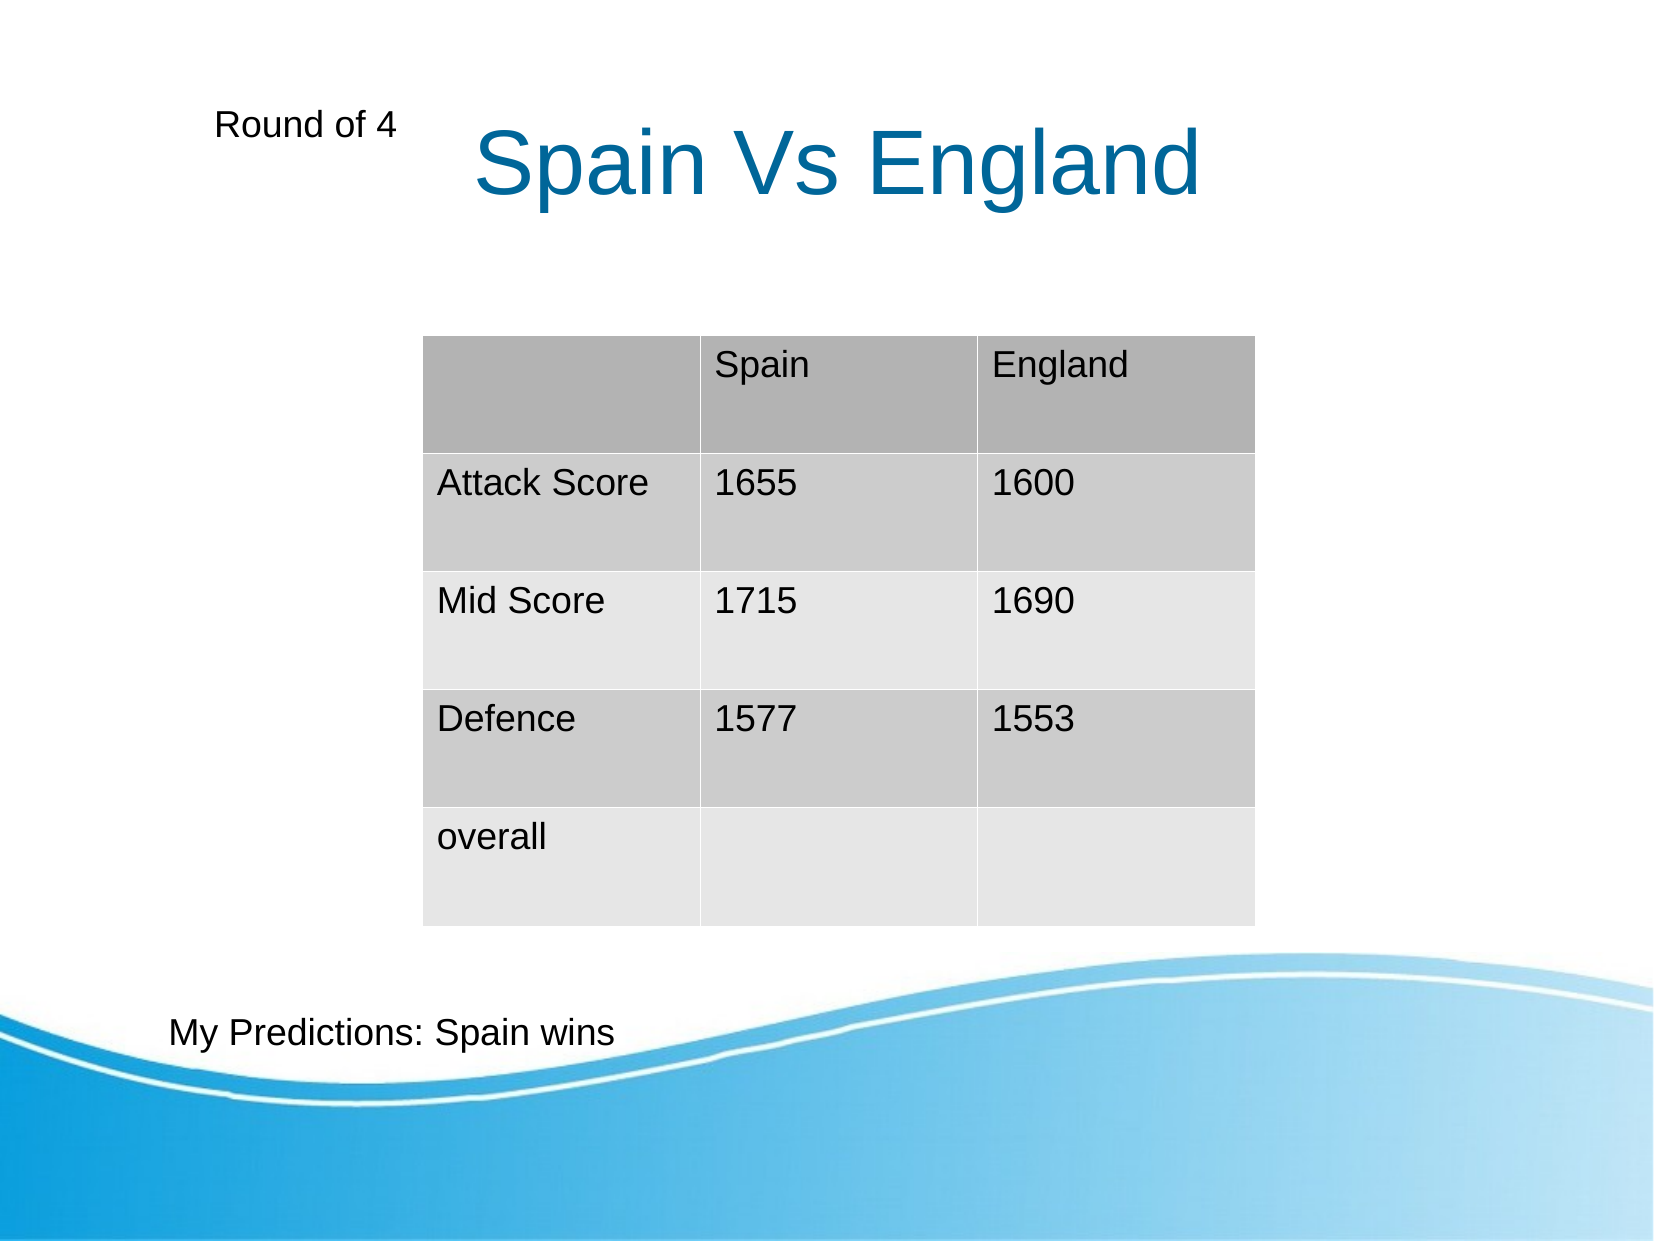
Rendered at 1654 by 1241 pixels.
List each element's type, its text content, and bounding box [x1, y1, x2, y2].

title Spain Vs England [94, 59, 1583, 267]
table_cell 1715 [701, 572, 977, 689]
table_cell 1577 [701, 690, 977, 807]
text_box Round of 4 [199, 96, 413, 147]
table_cell 1655 [701, 454, 977, 571]
table_cell Mid Score [423, 572, 700, 689]
table_header Spain [701, 336, 977, 453]
table_cell 1690 [978, 572, 1255, 689]
table_header England [978, 336, 1255, 453]
table_cell Attack Score [423, 454, 700, 571]
text_box My Predictions: Spain wins [153, 1003, 1441, 1146]
table_cell 1553 [978, 690, 1255, 807]
picture [0, 952, 1654, 1241]
table_cell Defence [423, 690, 700, 807]
table_cell [701, 808, 977, 926]
table_cell [978, 808, 1255, 926]
table_header [423, 336, 700, 453]
table_cell 1600 [978, 454, 1255, 571]
table_cell overall [423, 808, 700, 926]
